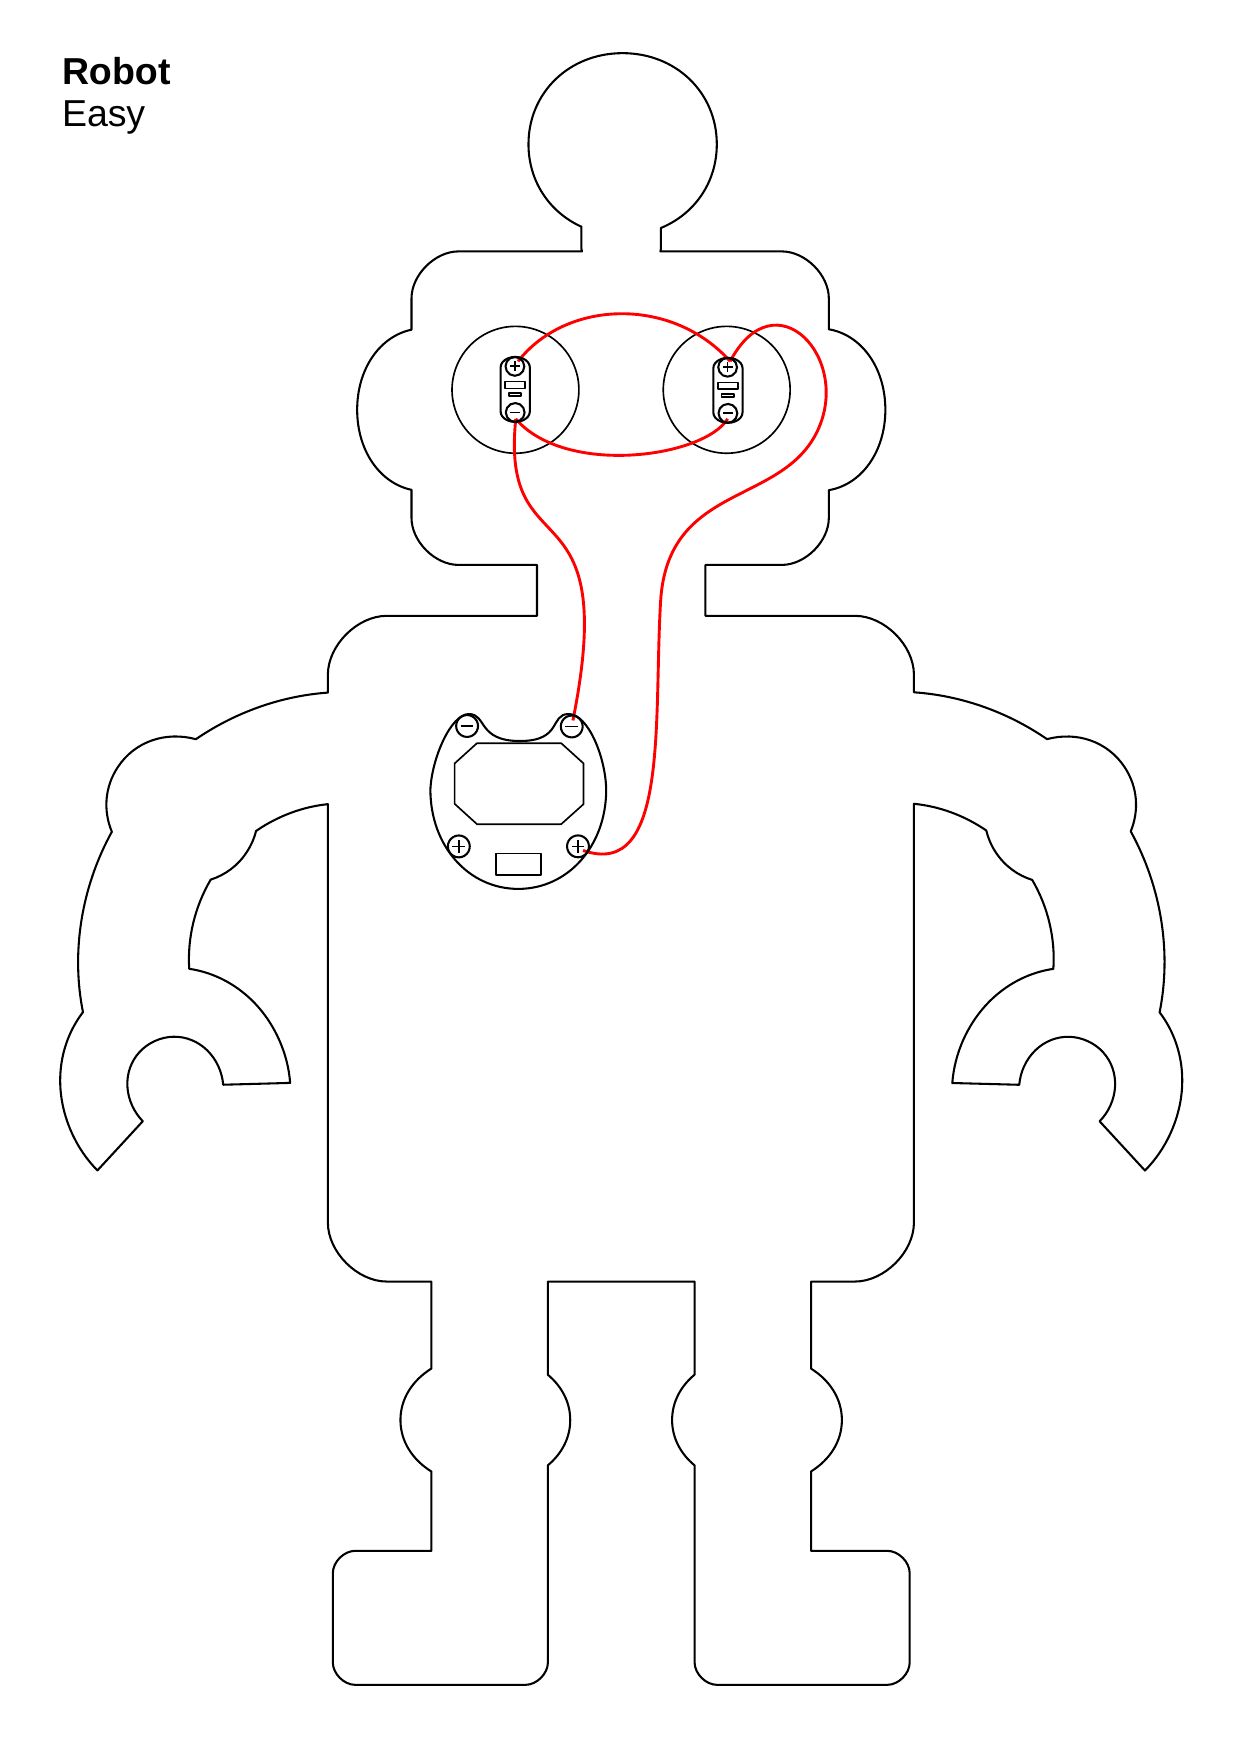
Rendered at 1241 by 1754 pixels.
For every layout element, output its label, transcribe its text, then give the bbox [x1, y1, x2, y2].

text_box Robot Easy [47, 42, 331, 142]
